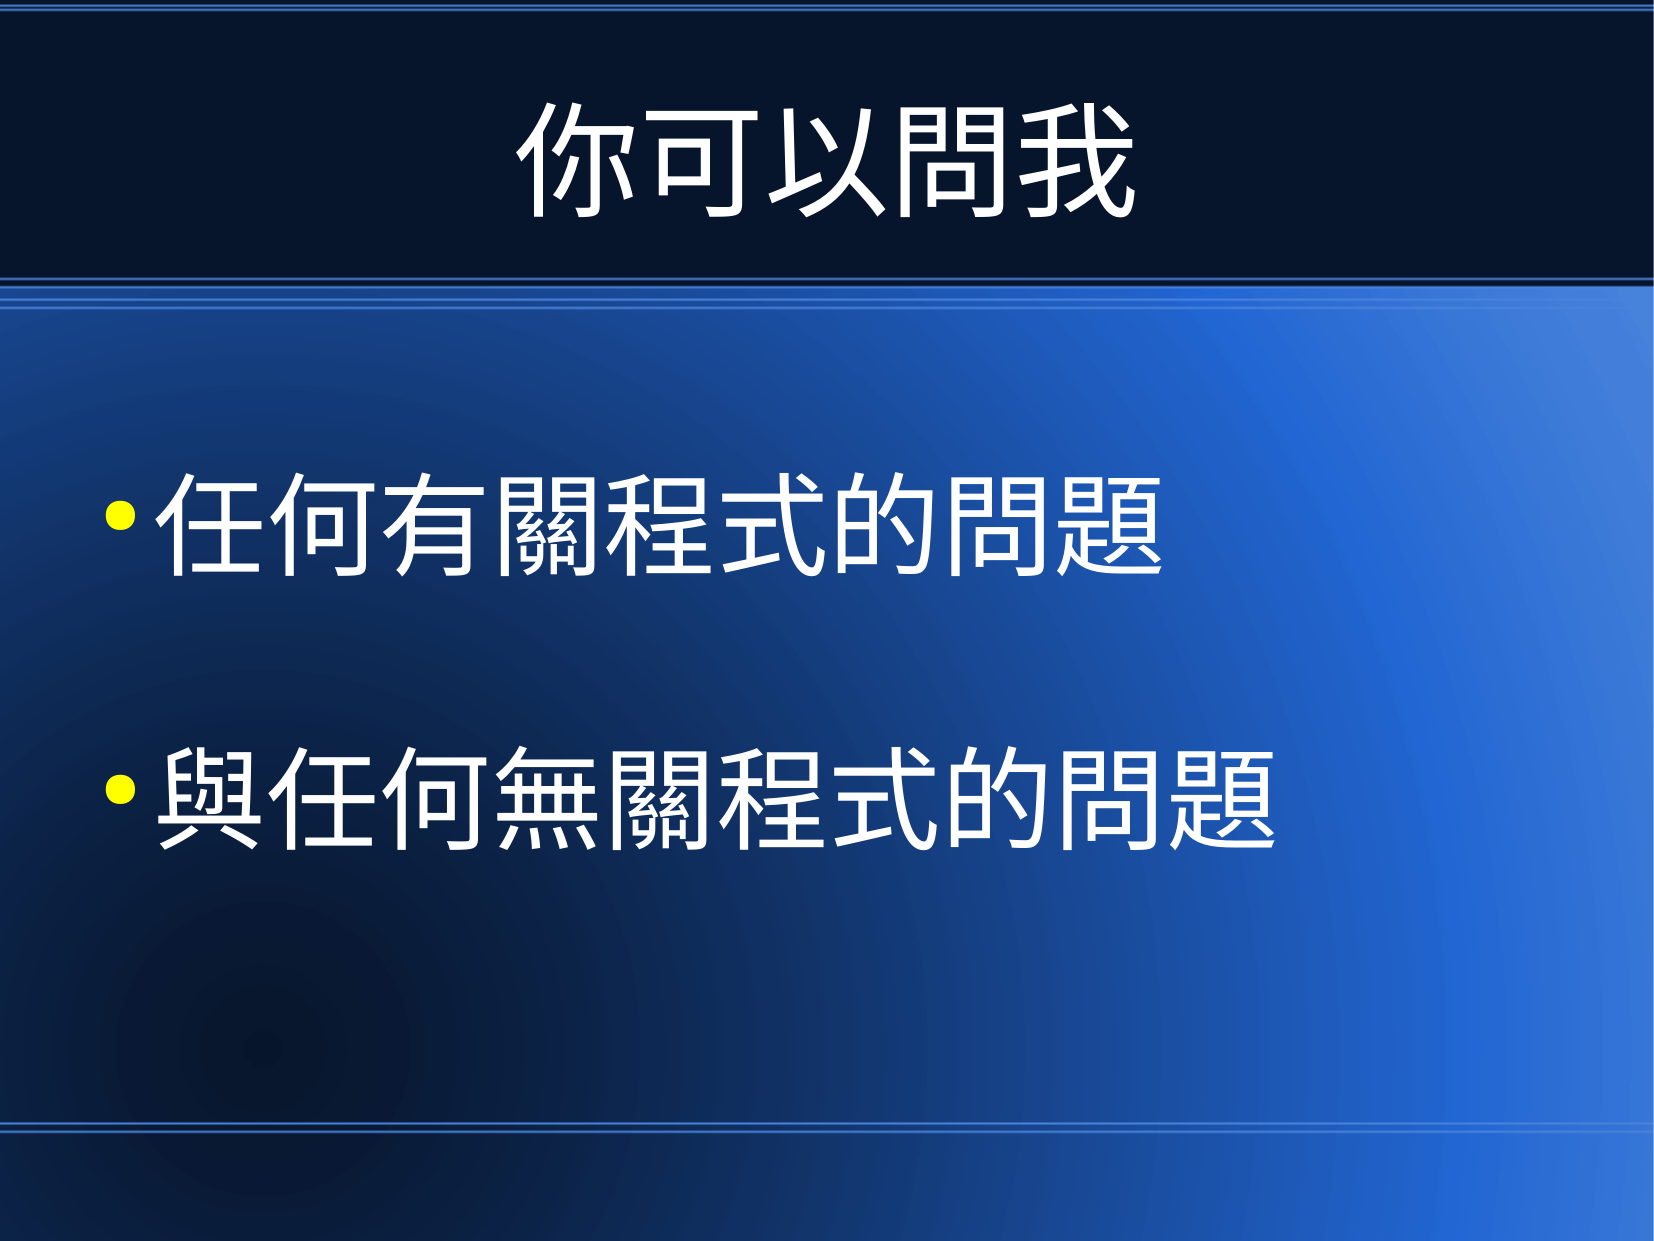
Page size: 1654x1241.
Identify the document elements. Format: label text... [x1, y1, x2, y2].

title 你可以問我 [82, 49, 1571, 257]
picture [0, 0, 1654, 1241]
list 任何有關程式的問題 與任何無關程式的問題 [82, 355, 1571, 1241]
